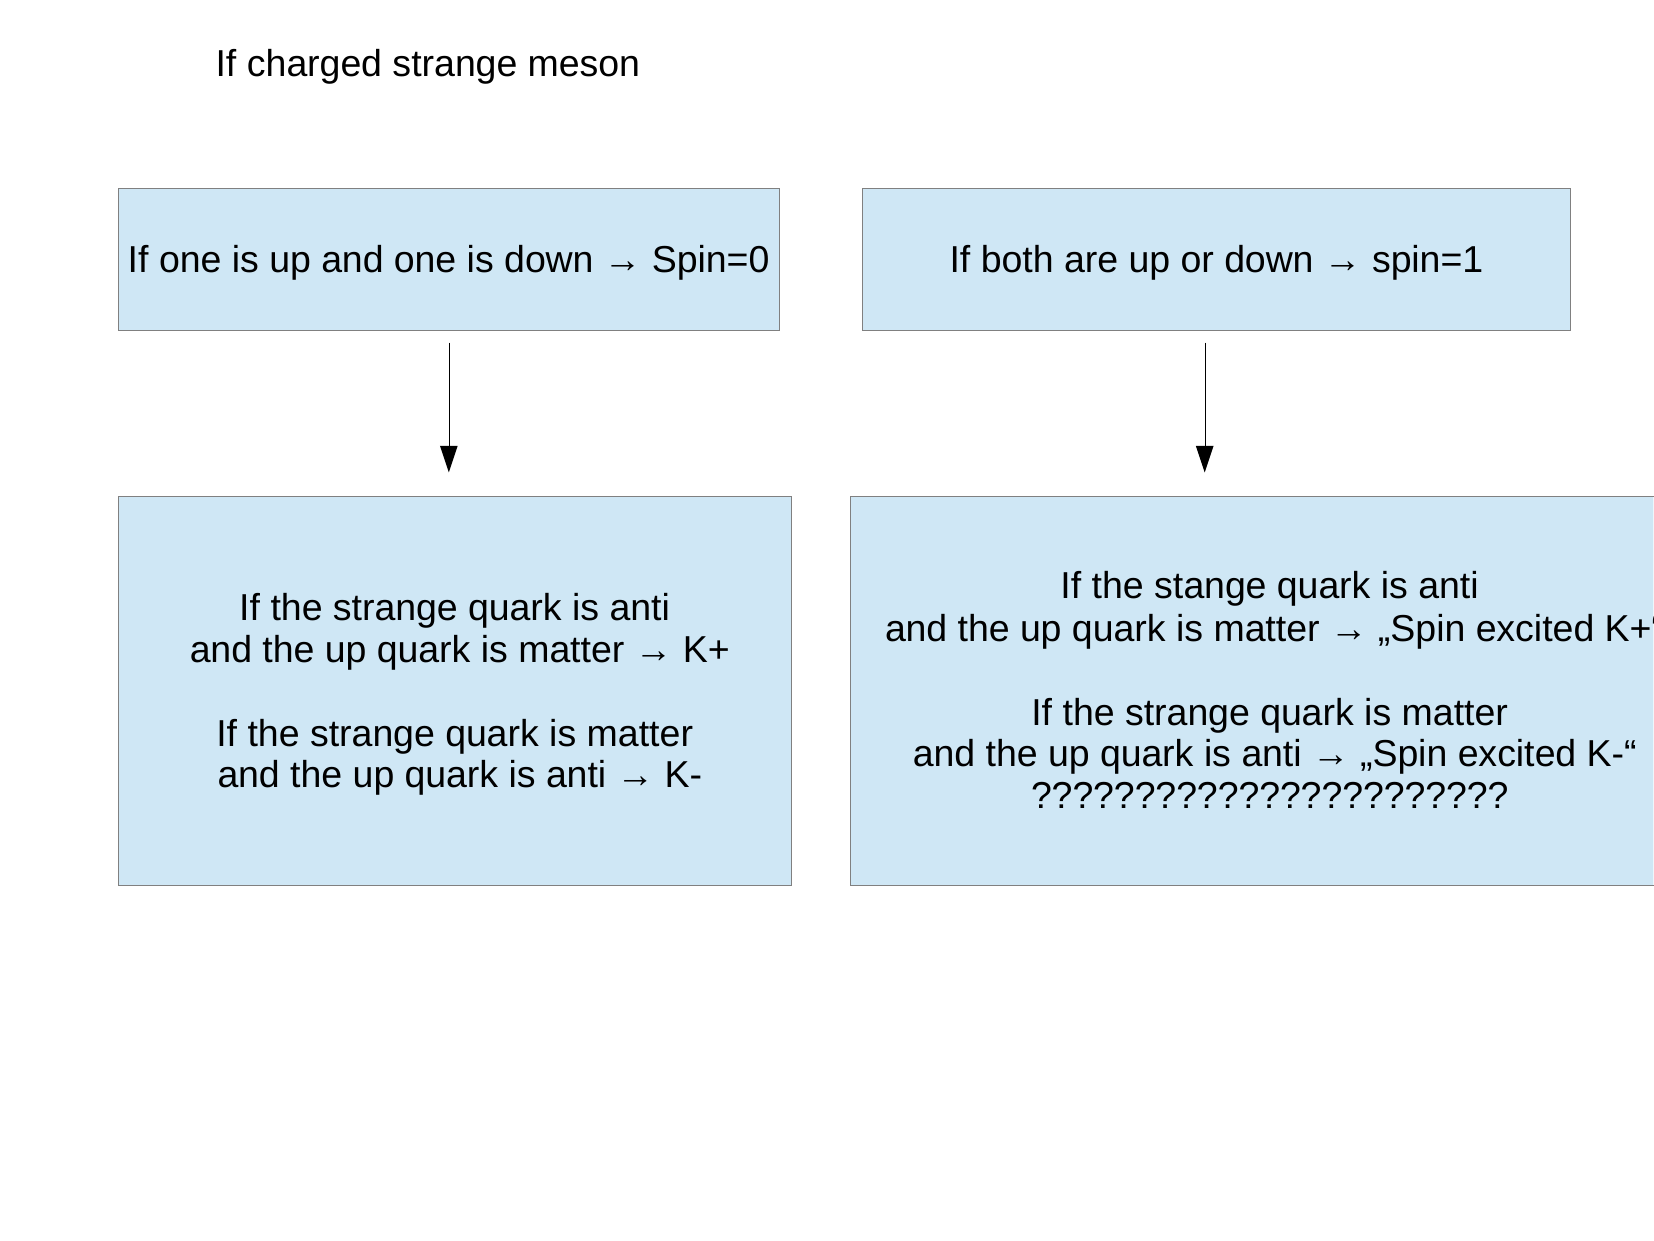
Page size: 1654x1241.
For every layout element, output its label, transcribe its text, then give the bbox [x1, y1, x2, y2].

text_box If the stange quark is anti and the up quark is matter → „Spin excited K+“ If the strange quark is matter and the up quark is anti → „Spin excited K-“ ??????????????????????? [850, 496, 1654, 886]
text_box If one is up and one is down → Spin=0 [118, 188, 780, 331]
text_box If both are up or down → spin=1 [862, 188, 1571, 331]
text_box If charged strange meson [200, 35, 1524, 93]
text_box If the strange quark is anti and the up quark is matter → K+ If the strange quark is matter and the up quark is anti → K- [118, 496, 792, 886]
